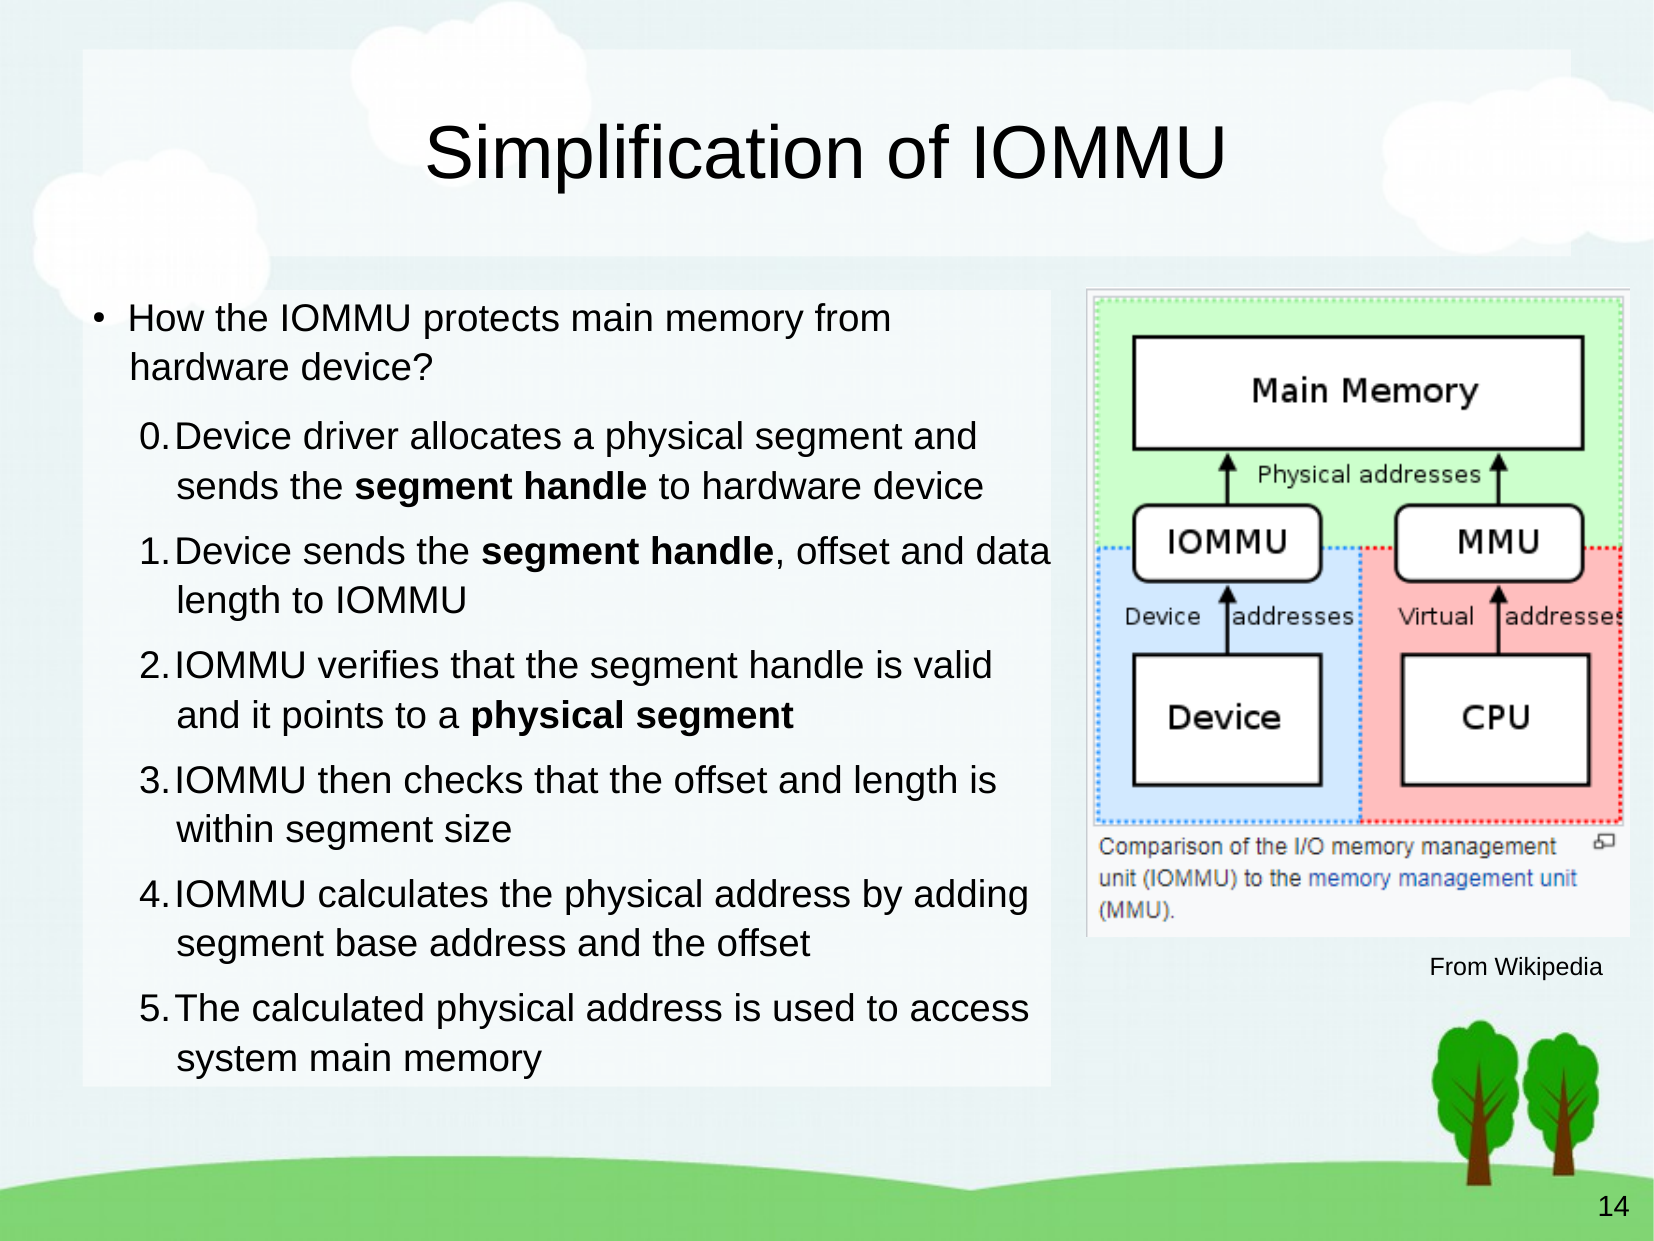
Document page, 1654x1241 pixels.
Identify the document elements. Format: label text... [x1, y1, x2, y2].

title Simplification of IOMMU [82, 49, 1571, 257]
text_box From Wikipedia [1414, 944, 1619, 988]
list How the IOMMU protects main memory from hardware device? Device driver allocates a physical segment and sends the segment handle to hardware device Device sends the segment handle, offset and data length to IOMMU IOMMU verifies that the segment handle is valid and it points to a physical segment IOMMU then checks that the offset and length is within segment size IOMMU calculates the physical address by adding segment base address and the offset The calculated physical address is used to access system main memory [82, 290, 1052, 1087]
picture [0, 0, 1654, 1241]
